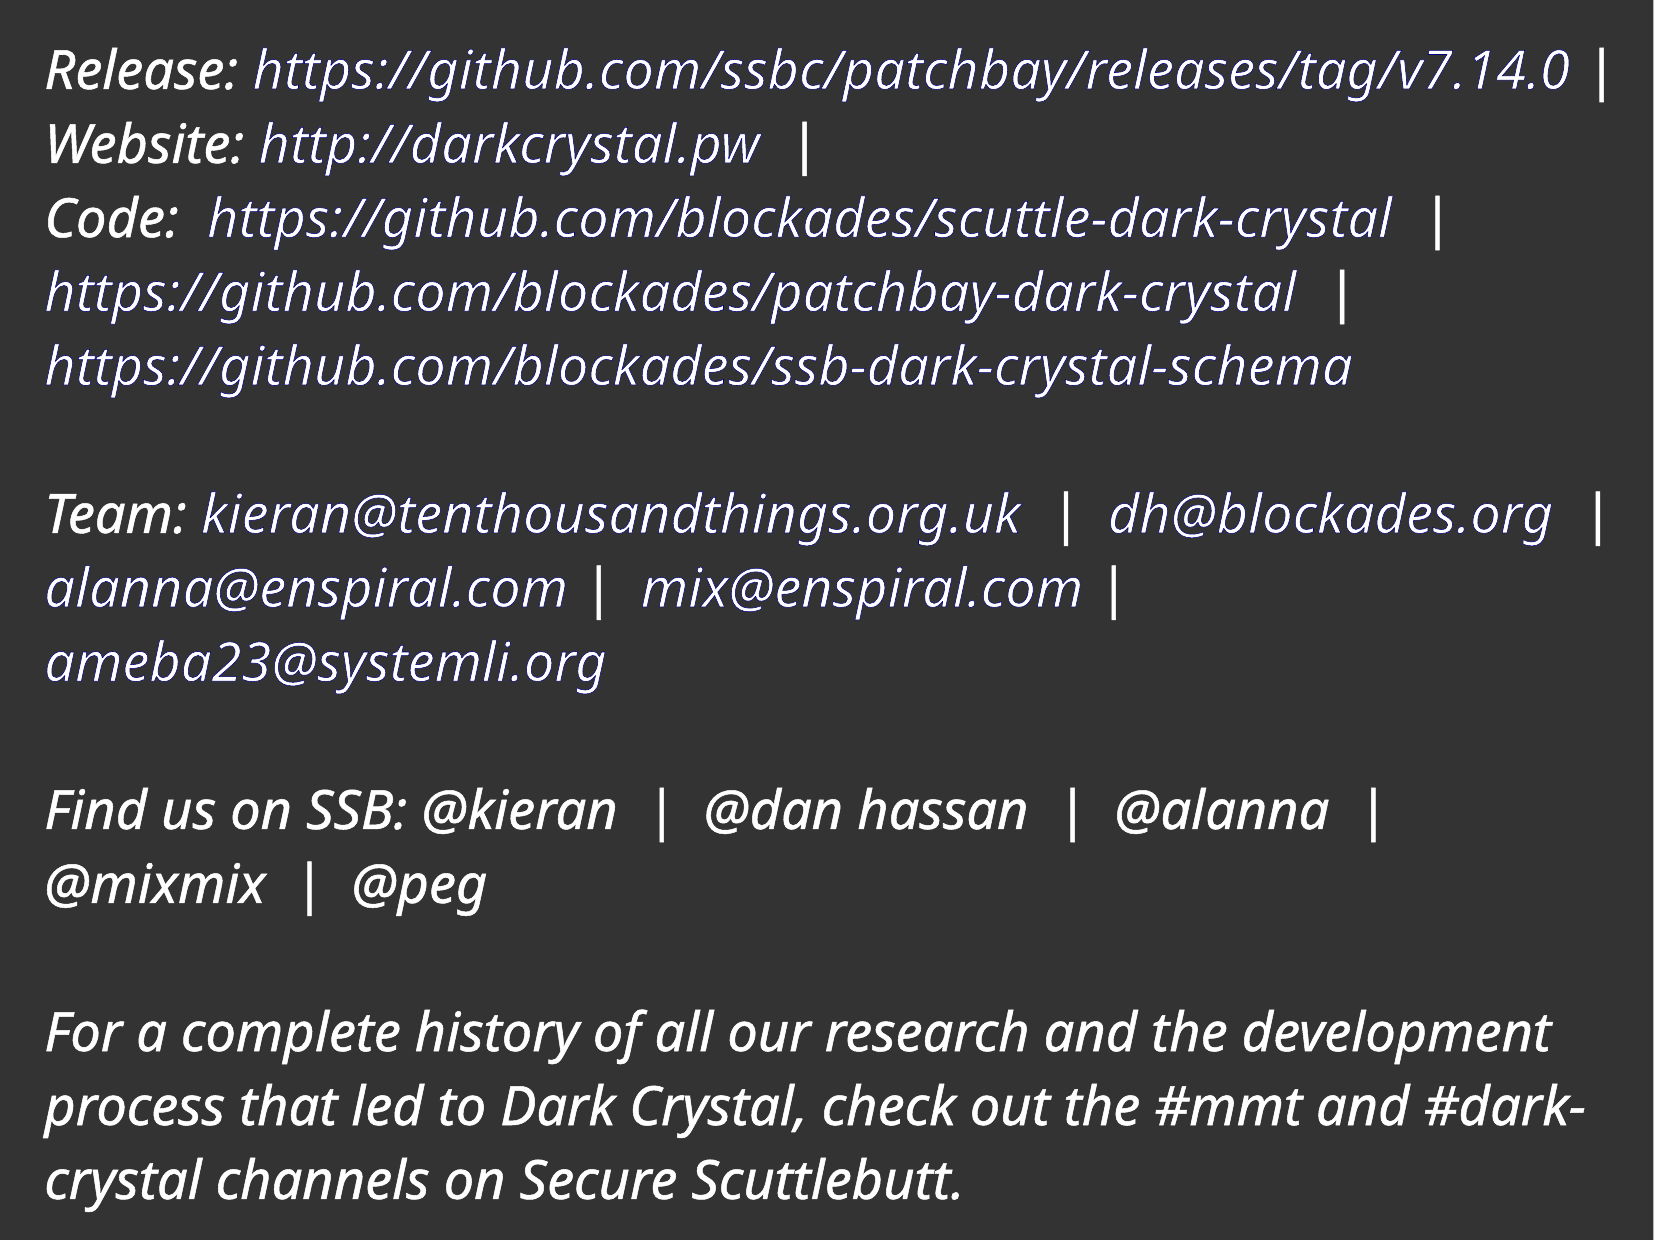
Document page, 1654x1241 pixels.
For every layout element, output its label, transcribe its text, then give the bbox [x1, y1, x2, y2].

text_box Release: https://github.com/ssbc/patchbay/releases/tag/v7.14.0 | Website: http://darkcrystal.pw | Code: https://github.com/blockades/scuttle-dark-crystal | https://github.com/blockades/patchbay-dark-crystal | https://github.com/blockades/ssb-dark-crystal-schema Team: kieran@tenthousandthings.org.uk | dh@blockades.org | alanna@enspiral.com | mix@enspiral.com | ameba23@systemli.org Find us on SSB: @kieran | @dan hassan | @alanna | @mixmix | @peg For a complete history of all our research and the development process that led to Dark Crystal, check out the #mmt and #dark-crystal channels on Secure Scuttlebutt. [29, 23, 1648, 1241]
